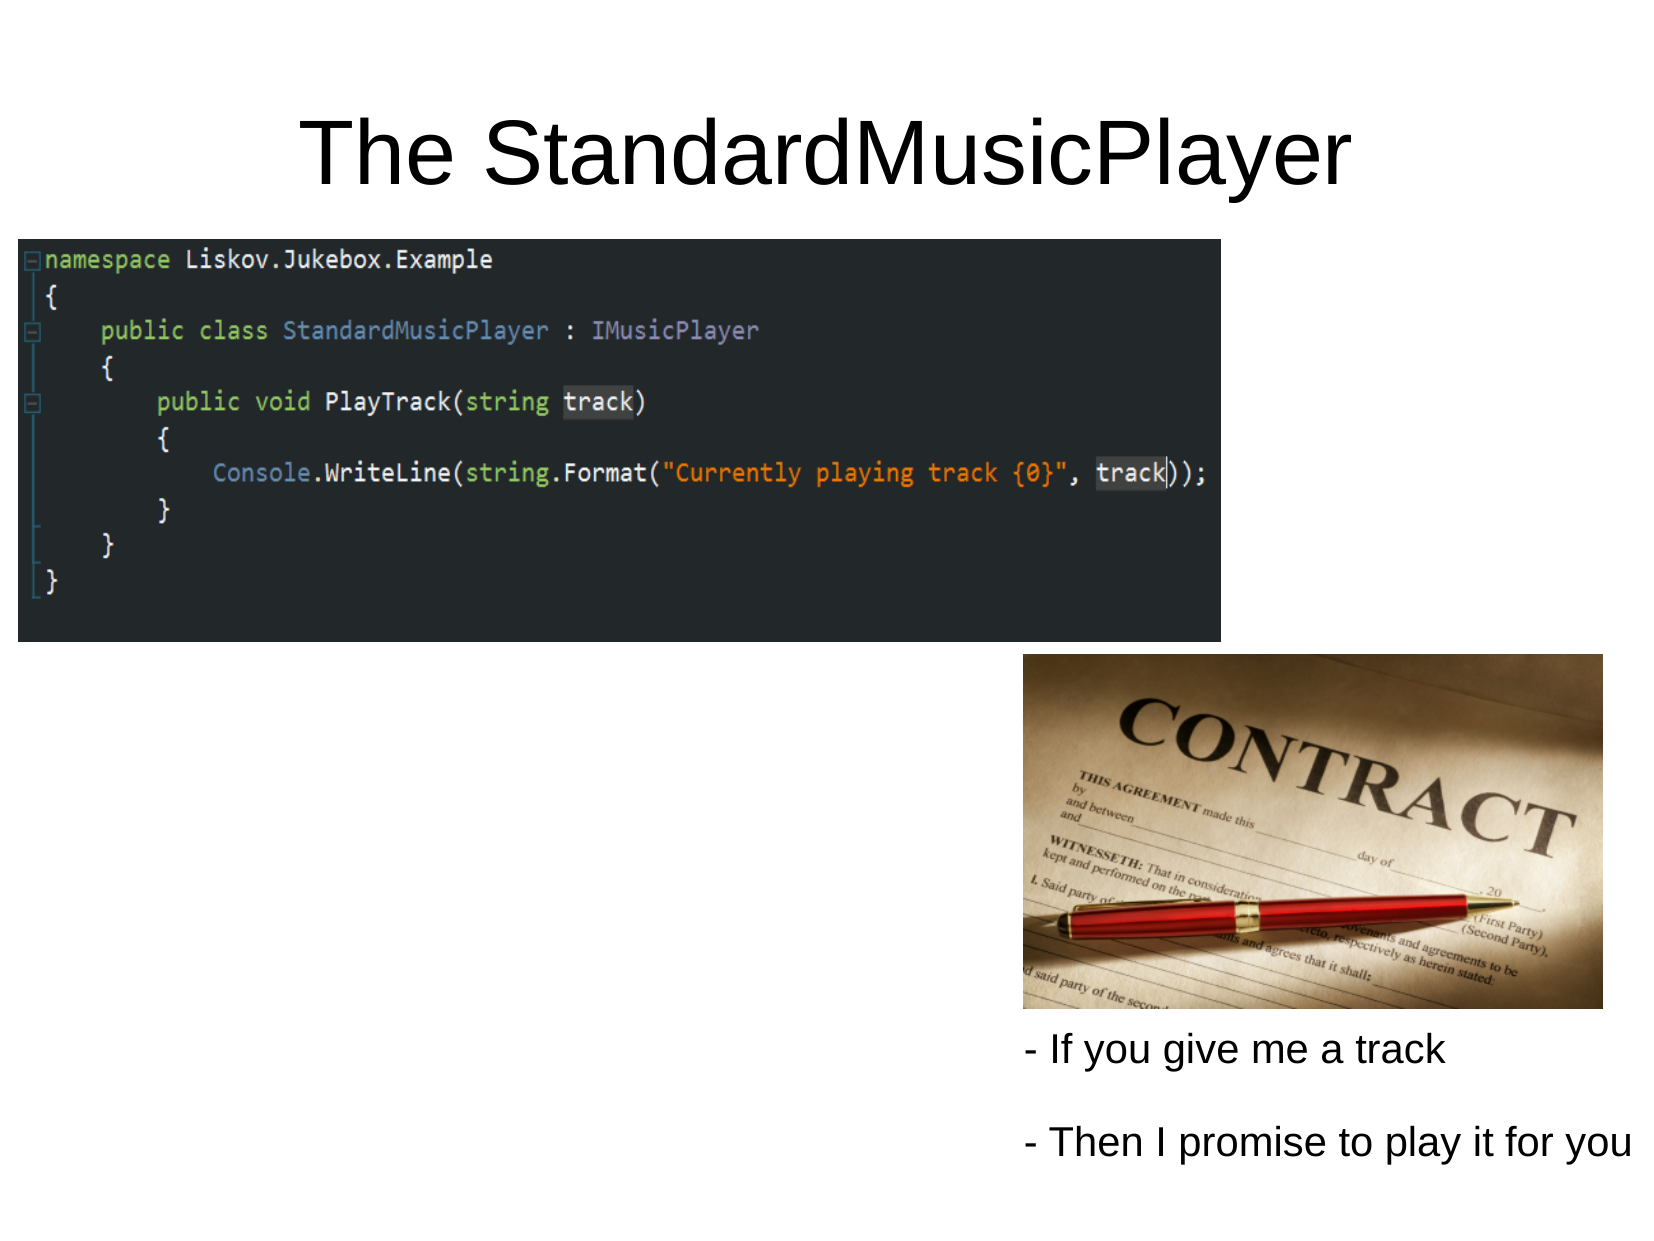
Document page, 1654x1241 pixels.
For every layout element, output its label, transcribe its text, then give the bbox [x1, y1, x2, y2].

title The StandardMusicPlayer [82, 49, 1571, 257]
picture [1023, 654, 1603, 1009]
text_box - If you give me a track - Then I promise to play it for you [1023, 991, 1654, 1199]
picture [18, 239, 1221, 642]
